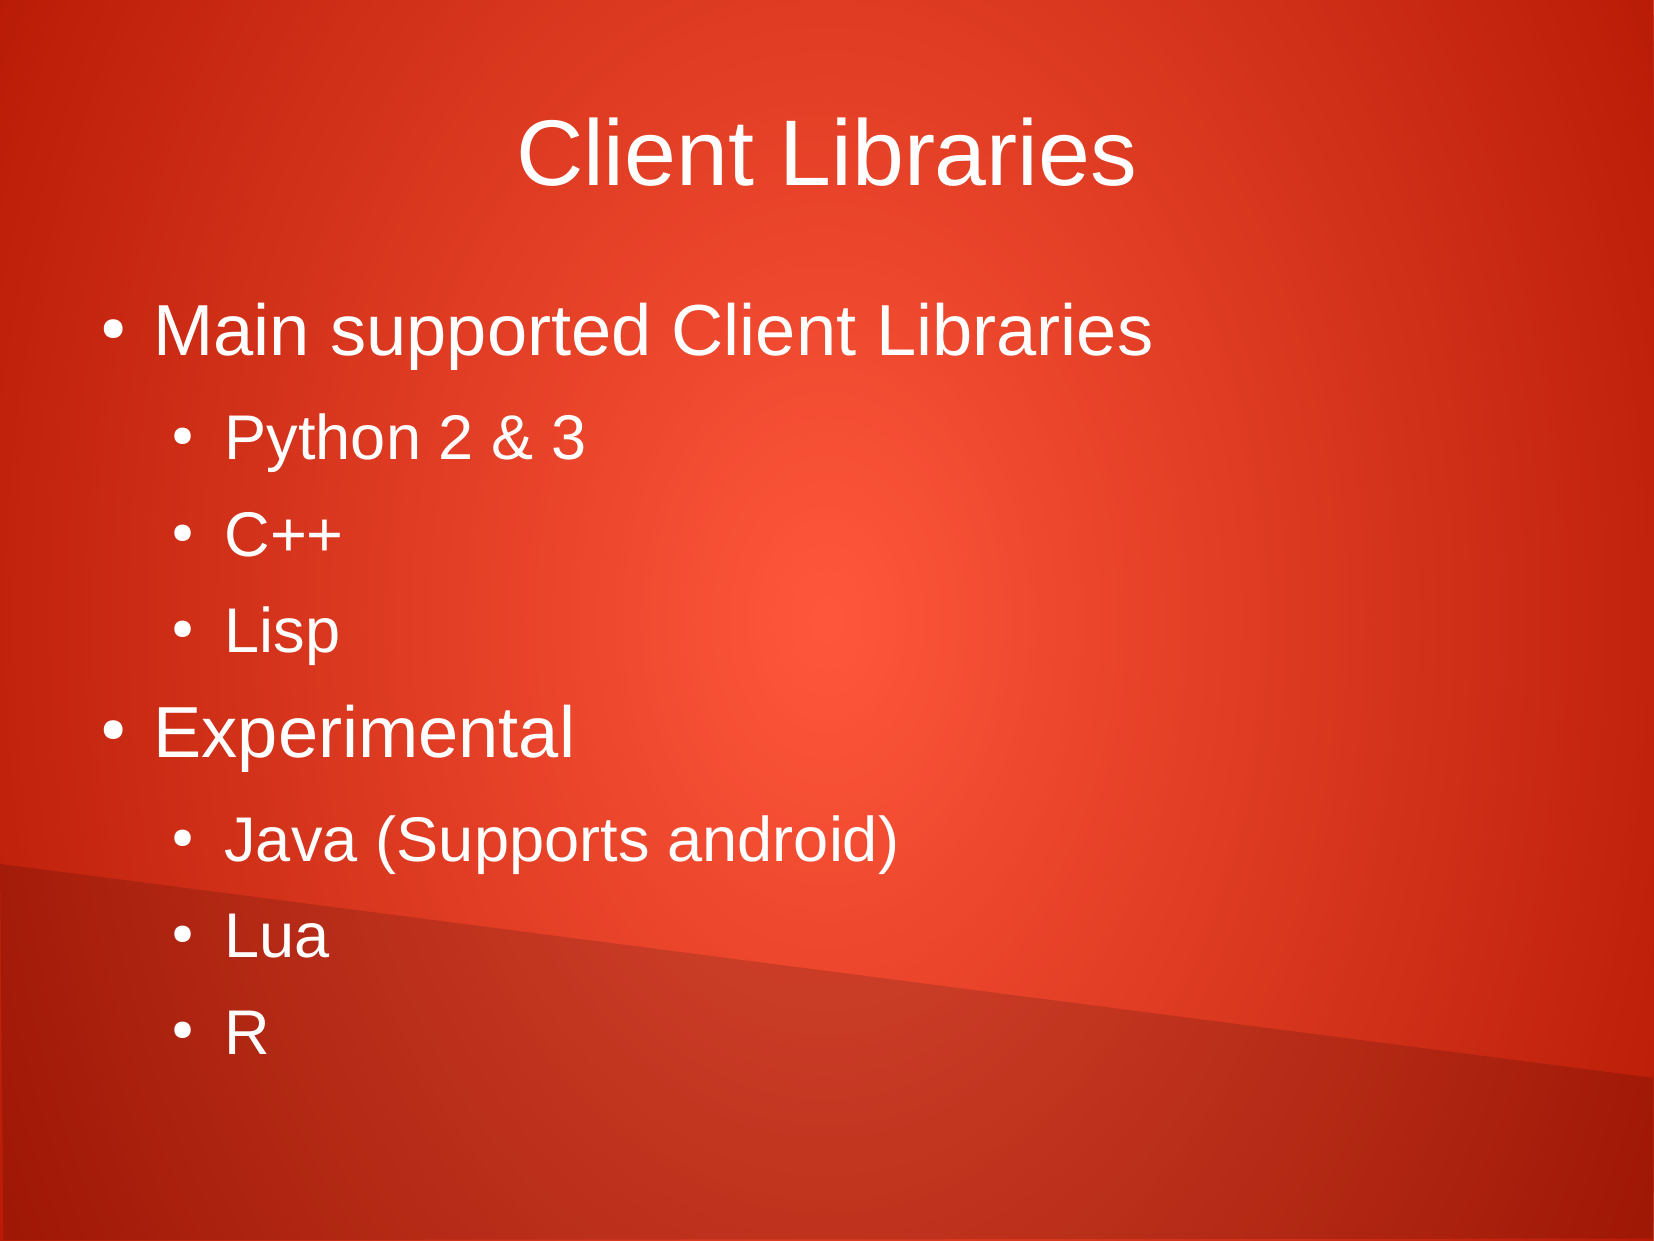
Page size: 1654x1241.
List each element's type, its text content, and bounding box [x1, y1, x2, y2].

list Main supported Client Libraries Python 2 & 3 C++ Lisp Experimental Java (Supports android) Lua R [82, 290, 1571, 1141]
title Client Libraries [82, 49, 1571, 257]
